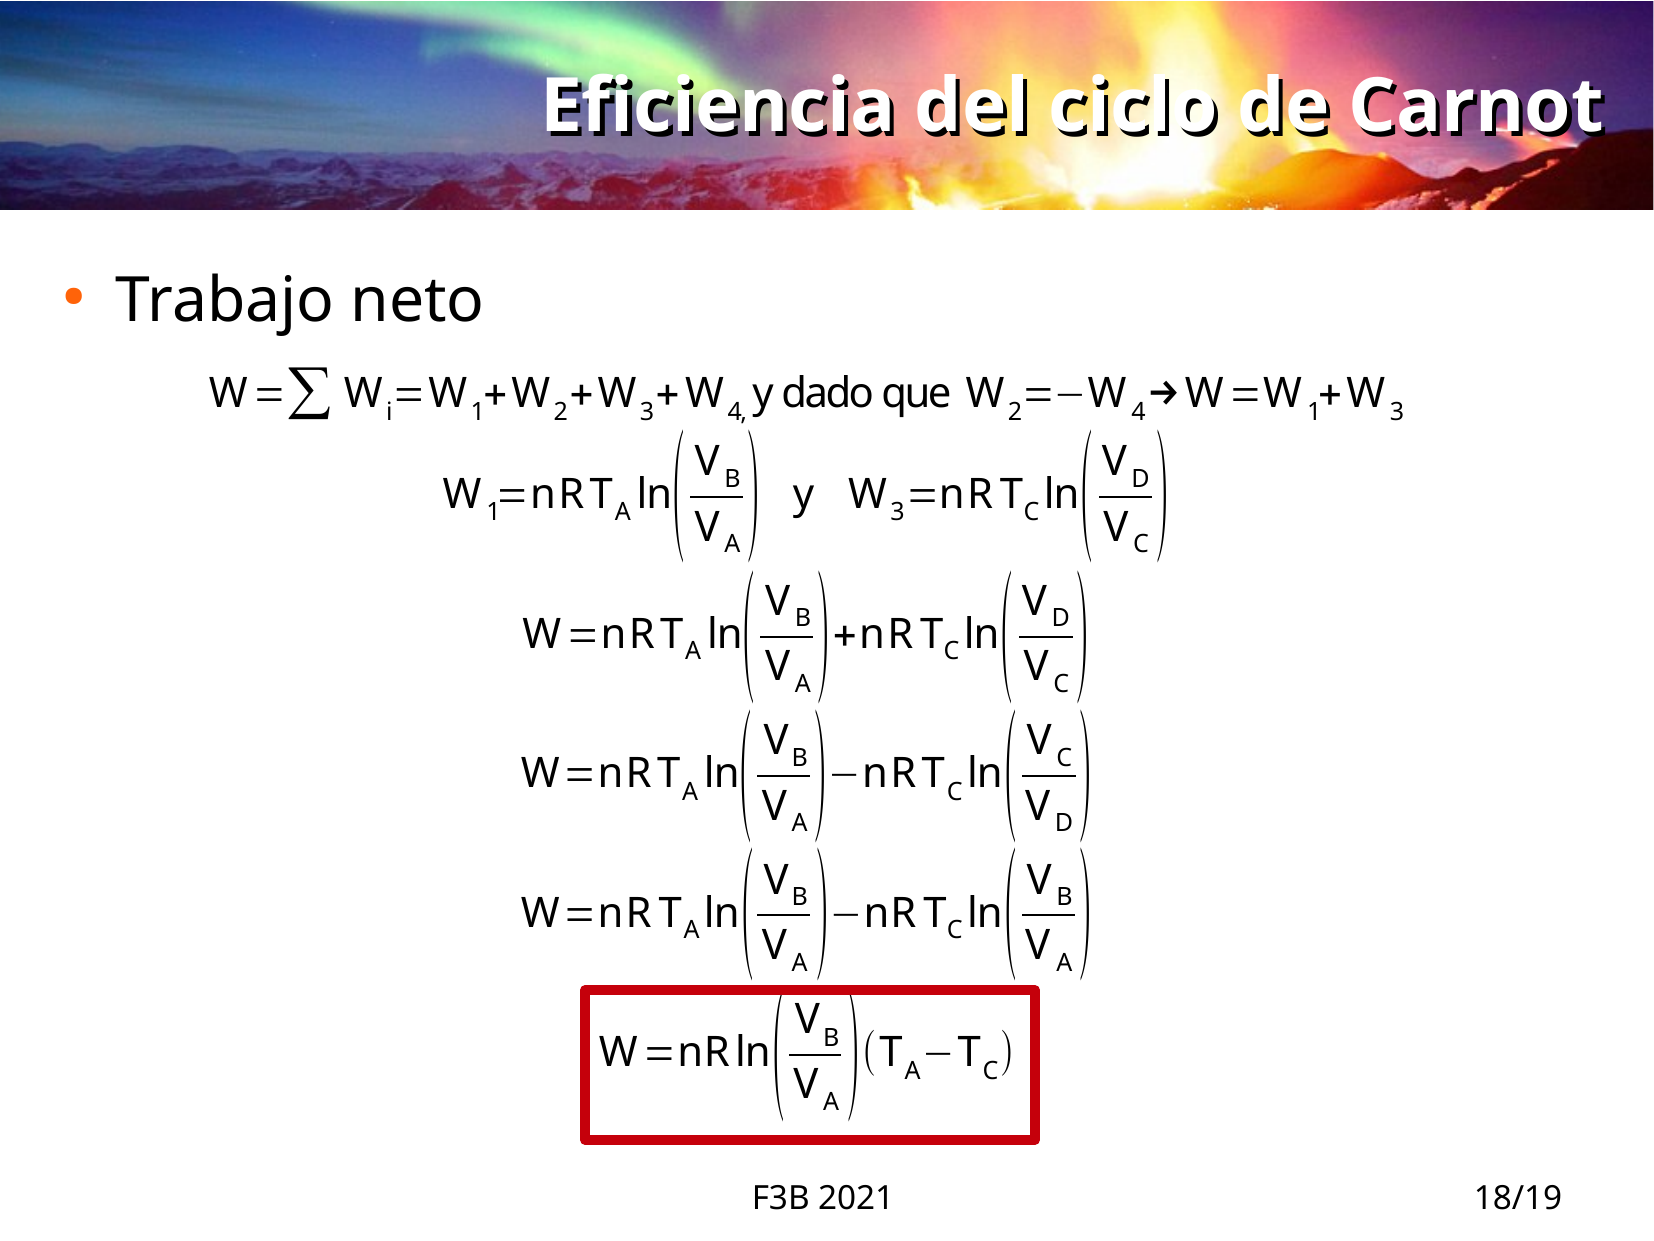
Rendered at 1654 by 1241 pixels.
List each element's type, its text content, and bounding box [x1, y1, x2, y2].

title Eficiencia del ciclo de Carnot [45, 15, 1606, 191]
picture [0, 1, 1654, 210]
chart [590, 995, 1030, 1124]
chart [201, 364, 1409, 1124]
list Trabajo neto [45, 255, 1606, 1156]
